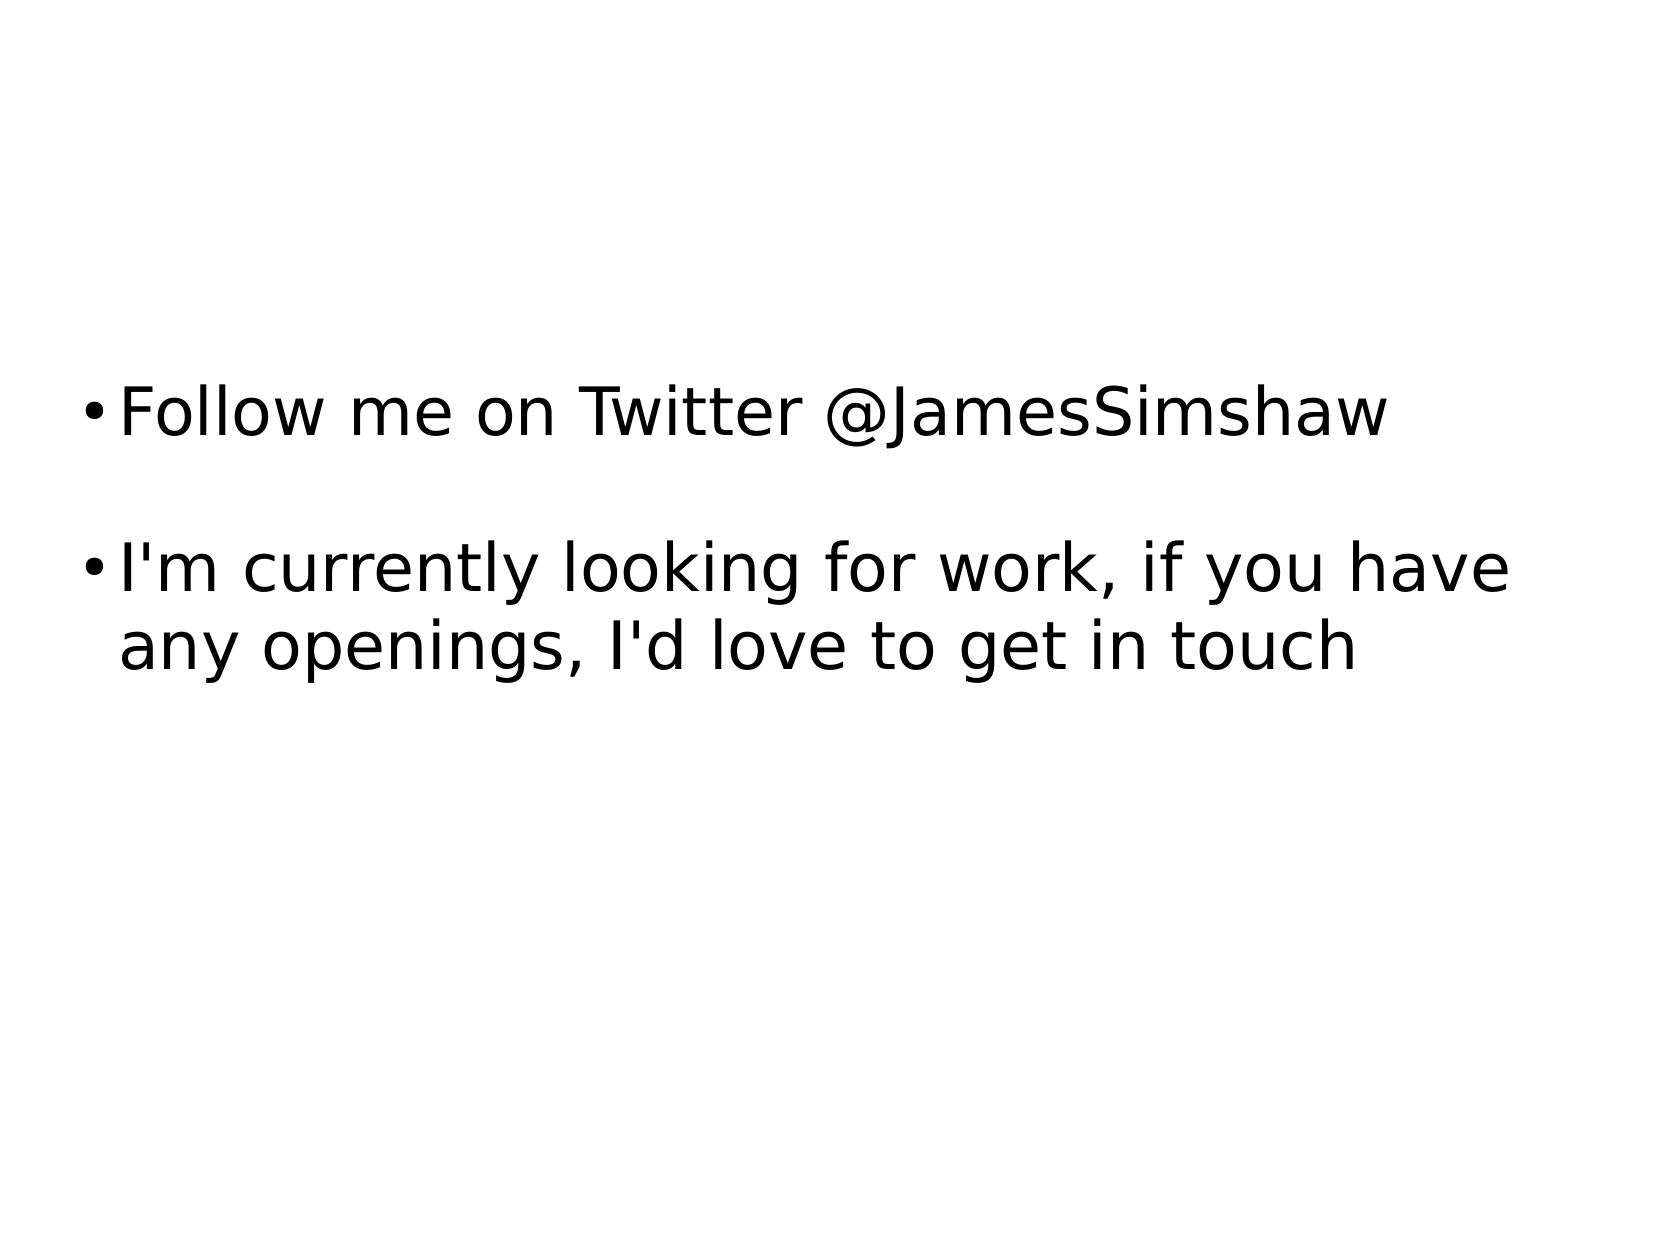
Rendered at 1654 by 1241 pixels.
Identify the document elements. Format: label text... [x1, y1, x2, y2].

subtitle Follow me on Twitter @JamesSimshaw I'm currently looking for work, if you have any openings, I'd love to get in touch [82, 49, 1571, 1010]
